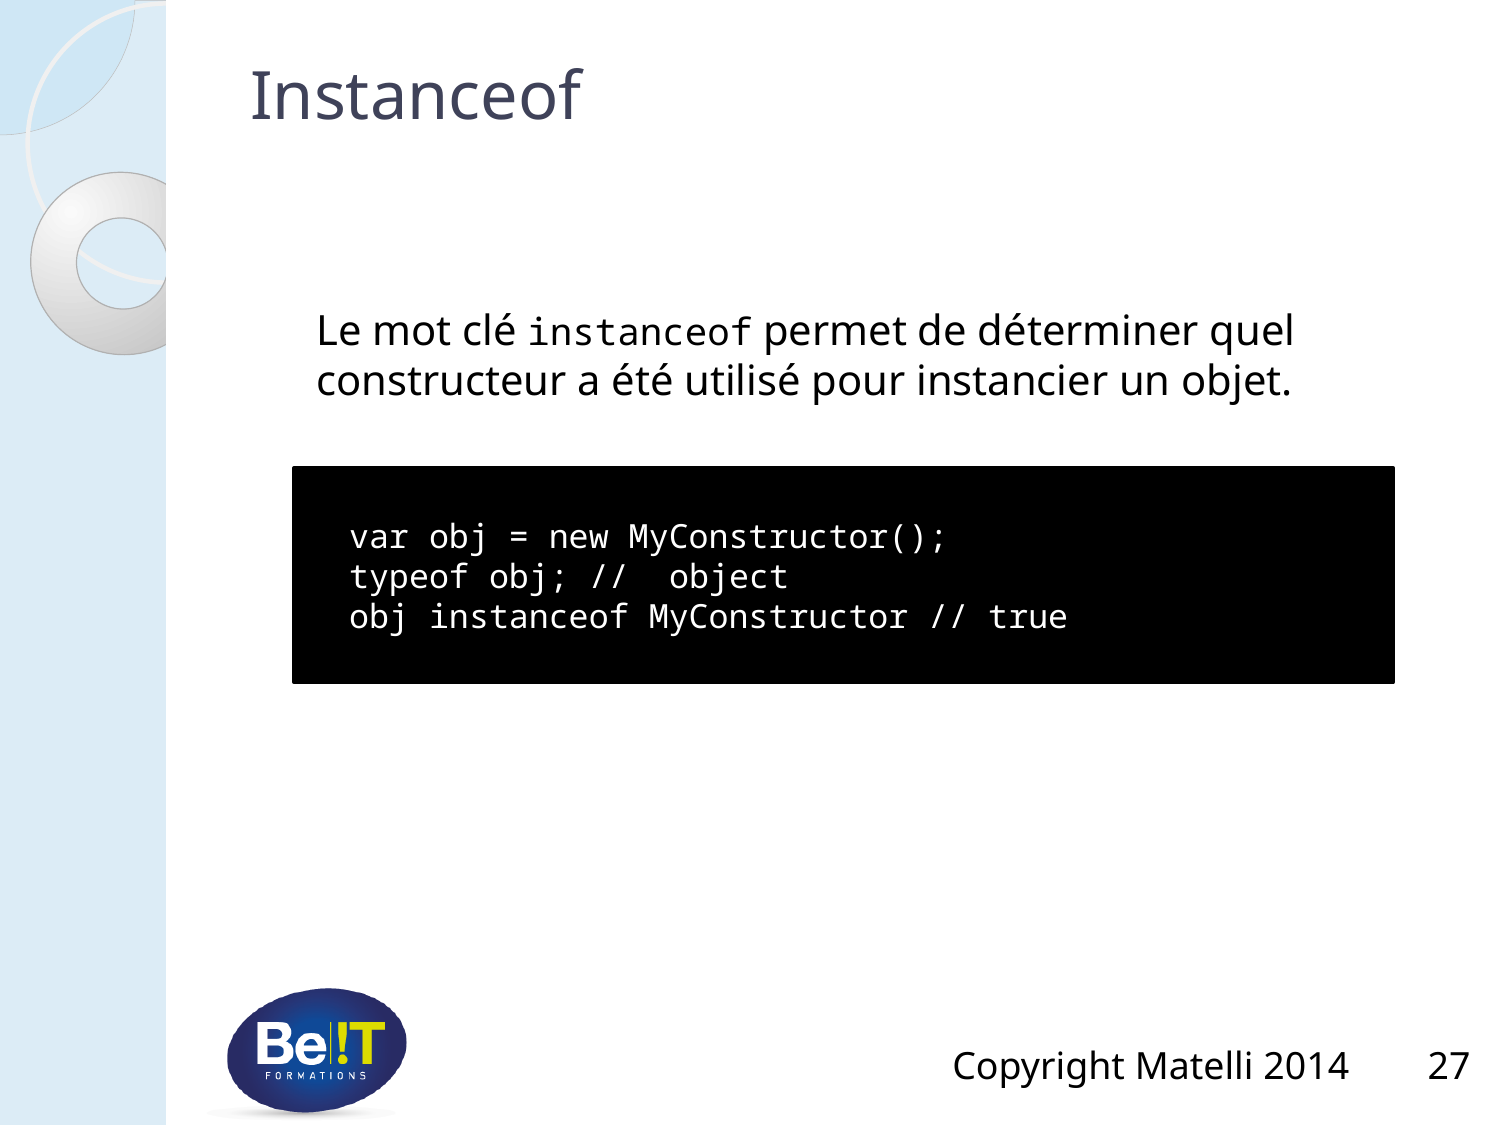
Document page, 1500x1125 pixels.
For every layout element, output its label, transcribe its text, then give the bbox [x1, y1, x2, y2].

picture [171, 977, 442, 1125]
list Le mot clé instanceof permet de déterminer quel constructeur a été utilisé pour instancier un objet. [235, 296, 1436, 468]
text_box var obj = new MyConstructor(); typeof obj; // "object" obj instanceof MyConstructor // true [294, 467, 1393, 683]
footer Copyright Matelli 2014 [937, 1034, 1413, 1113]
slide_number <numéro> [1413, 1034, 1488, 1113]
title Instanceof [235, 45, 1466, 233]
